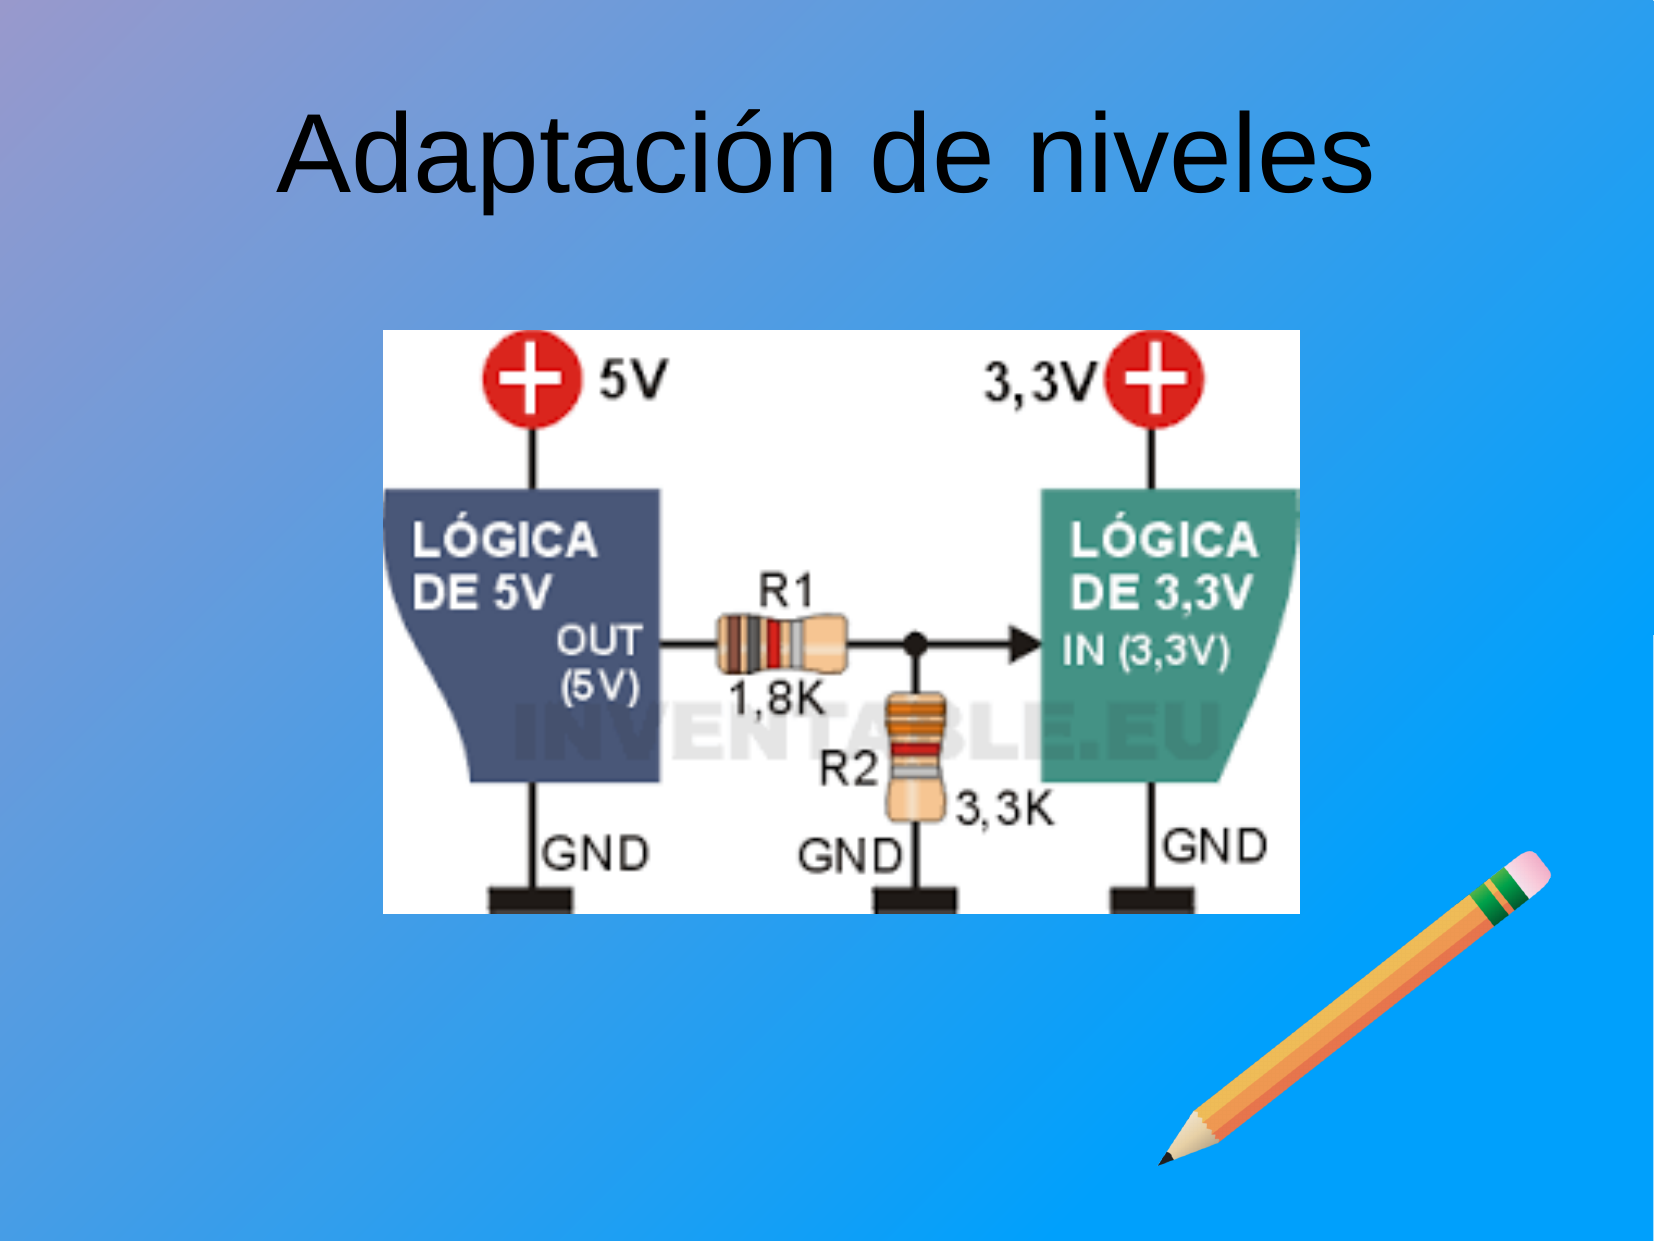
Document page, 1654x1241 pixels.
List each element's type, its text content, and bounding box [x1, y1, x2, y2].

title Adaptación de niveles [82, 49, 1571, 257]
picture [1157, 767, 1557, 1241]
picture [383, 330, 1300, 915]
